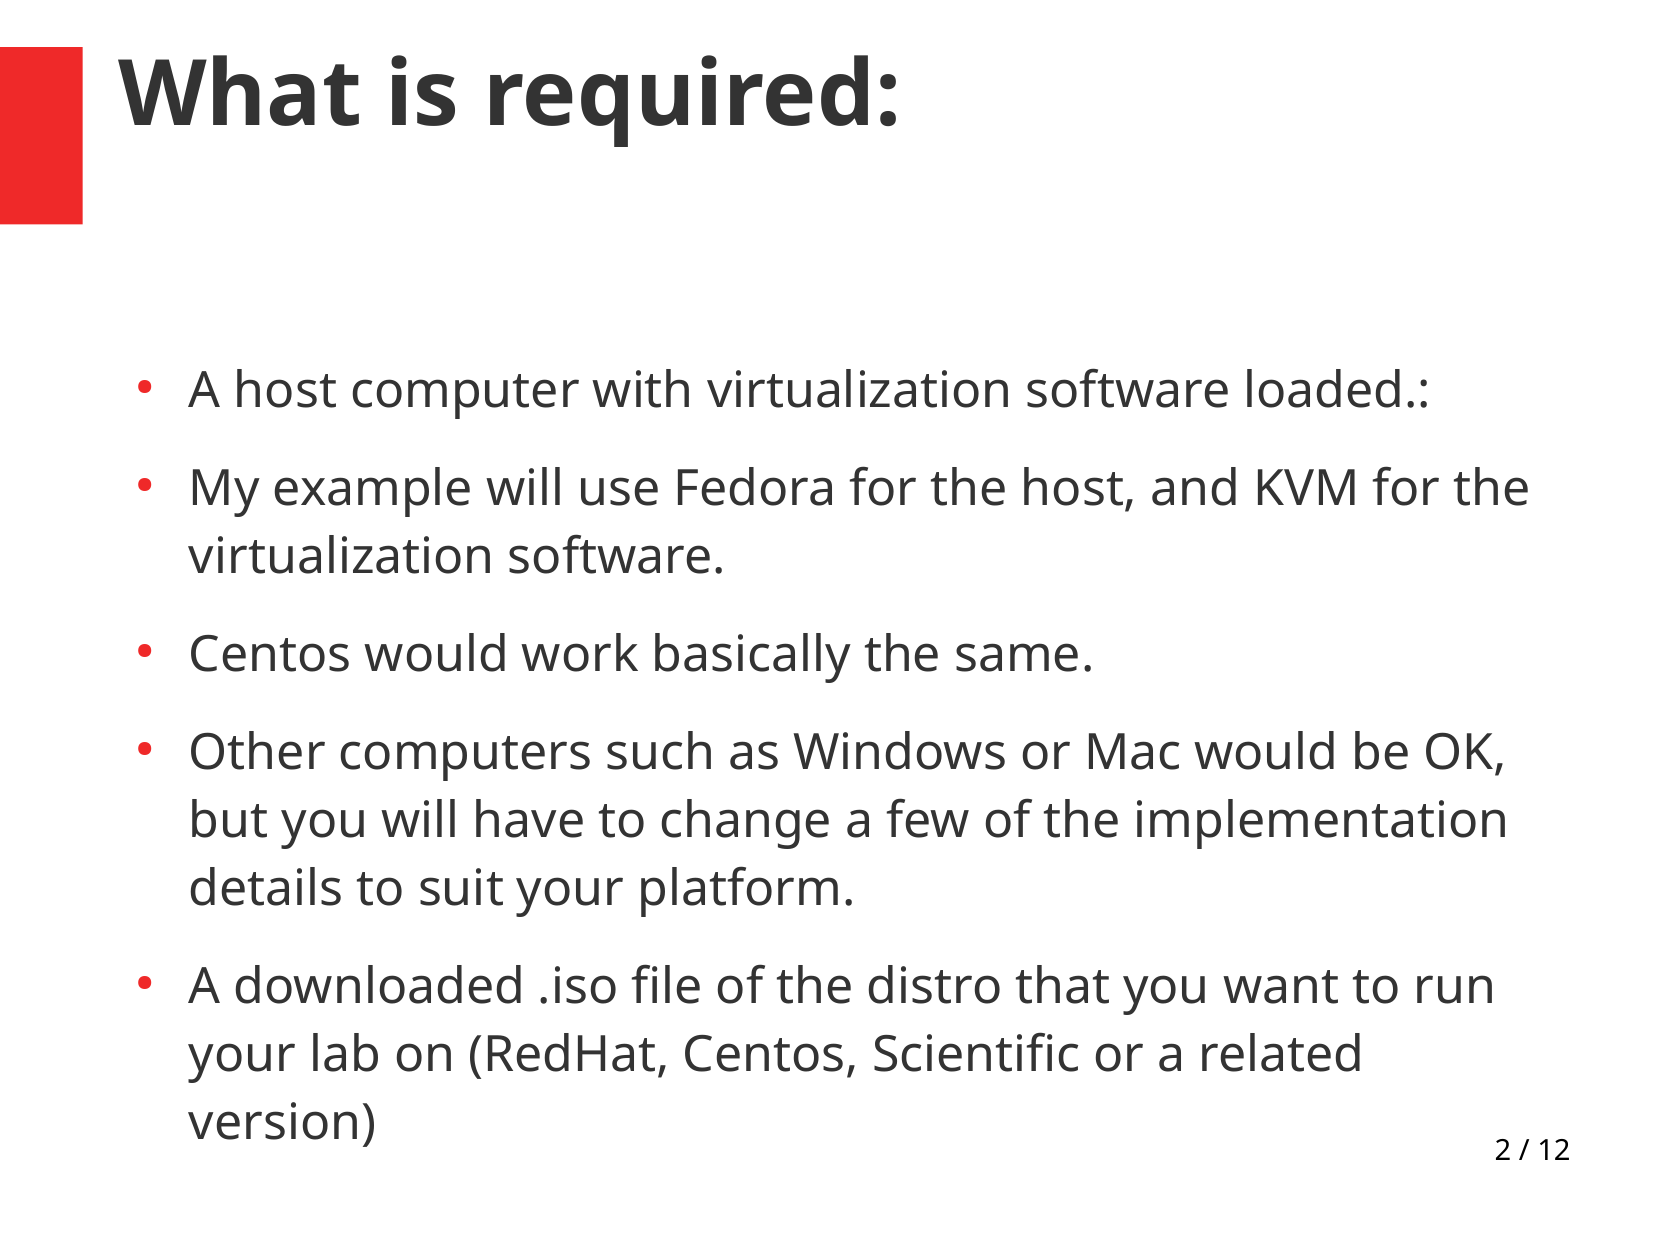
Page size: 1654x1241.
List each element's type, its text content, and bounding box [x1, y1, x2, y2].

title What is required: [118, 10, 1571, 296]
list A host computer with virtualization software loaded.: My example will use Fedora for the host, and KVM for the virtualization software. Centos would work basically the same. Other computers such as Windows or Mac would be OK, but you will have to change a few of the implementation details to suit your platform. A downloaded .iso file of the distro that you want to run your lab on (RedHat, Centos, Scientific or a related version) [118, 354, 1536, 1074]
